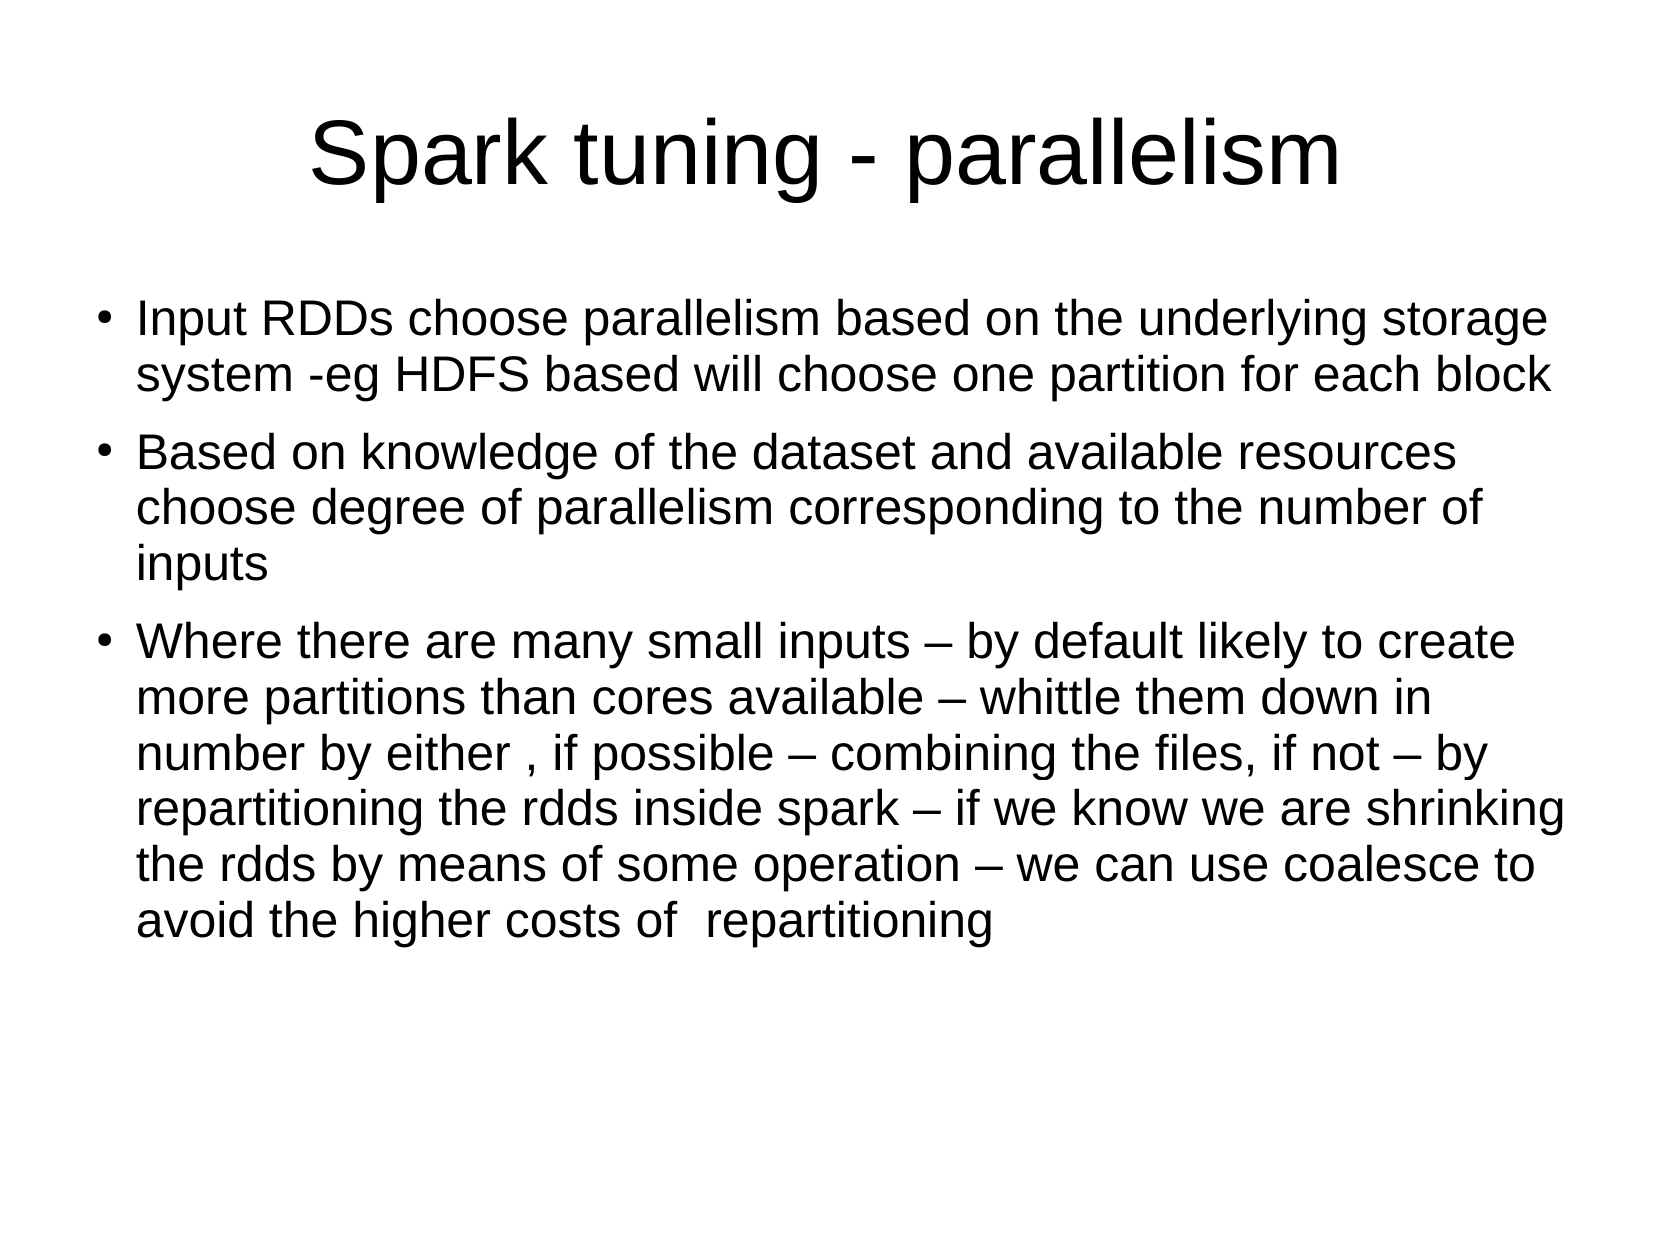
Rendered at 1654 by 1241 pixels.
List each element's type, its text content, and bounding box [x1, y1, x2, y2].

list Input RDDs choose parallelism based on the underlying storage system -eg HDFS based will choose one partition for each block Based on knowledge of the dataset and available resources choose degree of parallelism corresponding to the number of inputs Where there are many small inputs – by default likely to create more partitions than cores available – whittle them down in number by either , if possible – combining the files, if not – by repartitioning the rdds inside spark – if we know we are shrinking the rdds by means of some operation – we can use coalesce to avoid the higher costs of repartitioning [82, 290, 1571, 1010]
title Spark tuning - parallelism [82, 49, 1571, 257]
